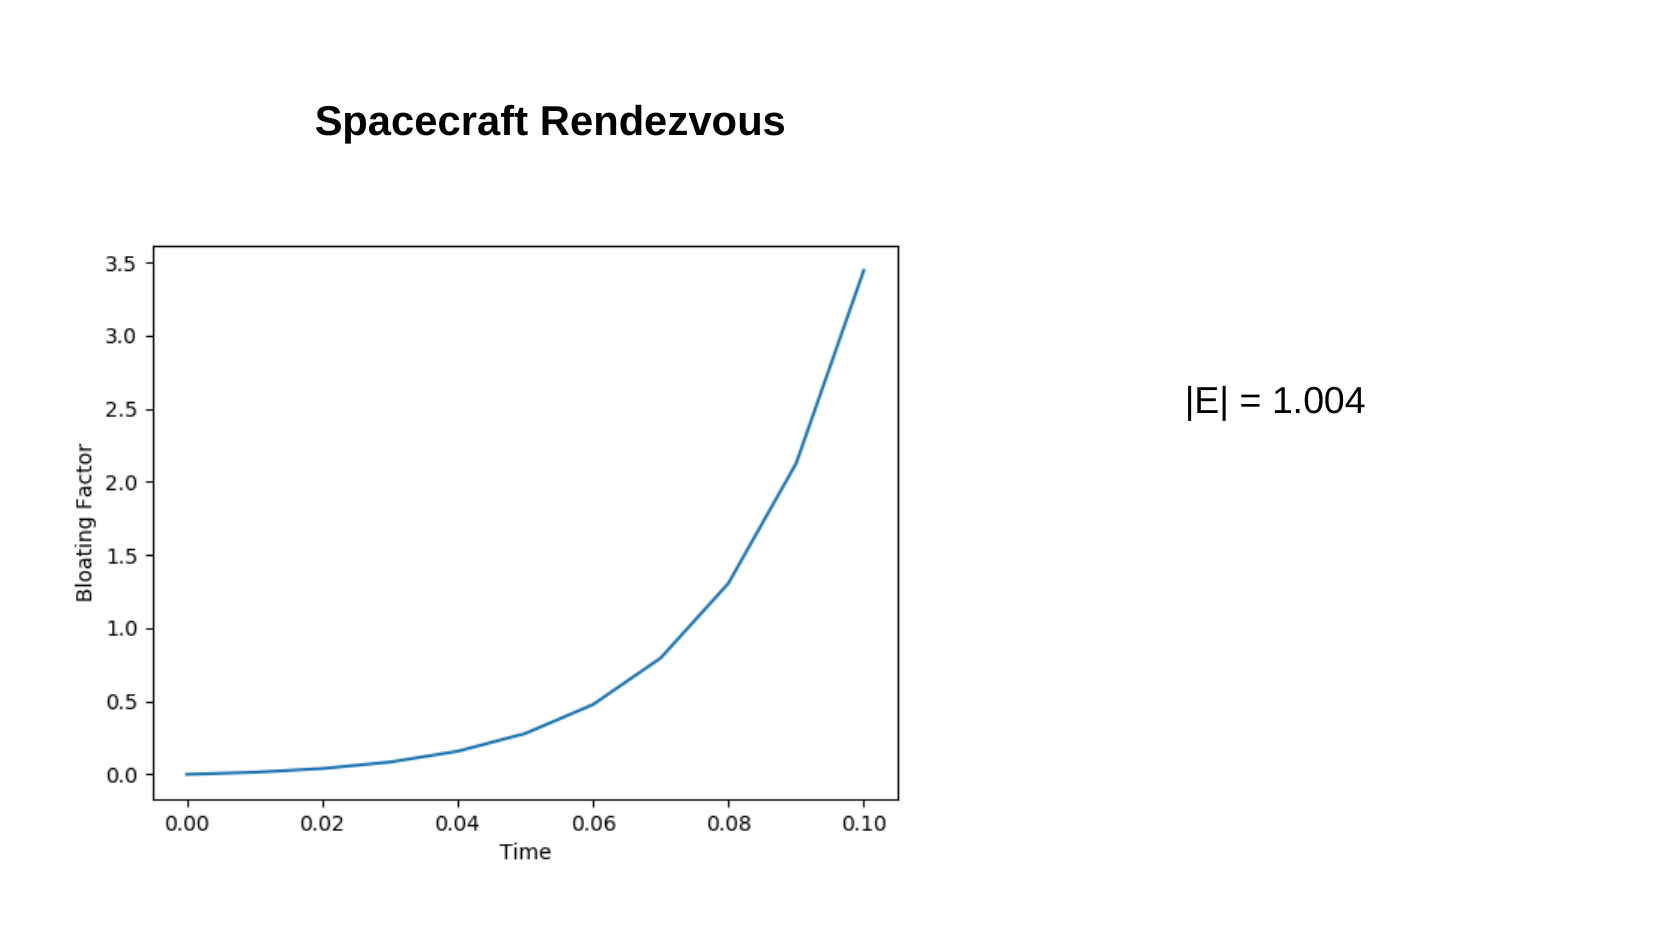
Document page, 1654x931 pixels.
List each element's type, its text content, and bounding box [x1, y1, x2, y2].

picture [33, 159, 994, 880]
text_box Spacecraft Rendezvous [300, 90, 841, 152]
text_box |E| = 1.004 [1170, 372, 1546, 430]
